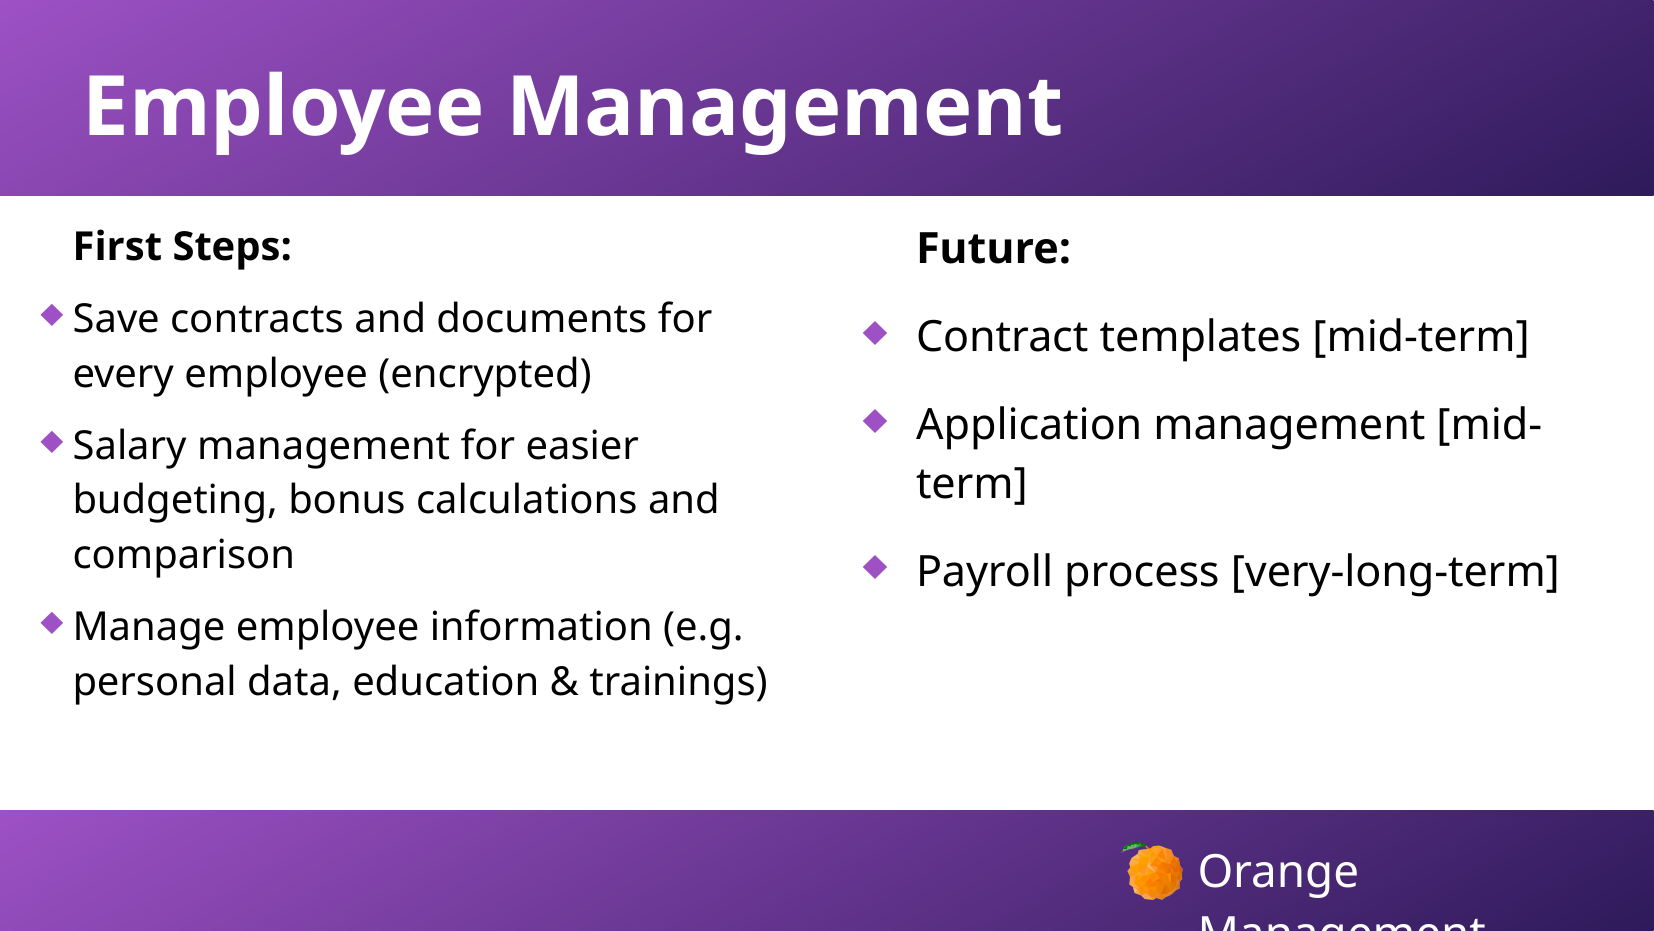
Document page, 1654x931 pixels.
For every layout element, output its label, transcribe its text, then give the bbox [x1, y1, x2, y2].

text_box [1326, 927, 1337, 931]
list First Steps: Save contracts and documents for every employee (encrypted) Salary management for easier budgeting, bonus calculations and comparison Manage employee information (e.g. personal data, education & trainings) [30, 217, 781, 758]
text_box [1273, 927, 1284, 931]
text_box [1205, 921, 1209, 931]
picture [1121, 842, 1183, 901]
text_box [0, 810, 1654, 931]
text_box [1450, 927, 1461, 931]
title Employee Management [82, 25, 1571, 181]
text_box [1396, 927, 1407, 931]
text_box [0, 0, 1654, 196]
text_box [1355, 927, 1366, 931]
text_box [1381, 927, 1391, 931]
text_box [1423, 927, 1434, 931]
text_box Orange Management [1182, 830, 1648, 907]
list Future: Contract templates [mid-term] Application management [mid-term] Payroll process [very-long-term] [845, 217, 1606, 758]
